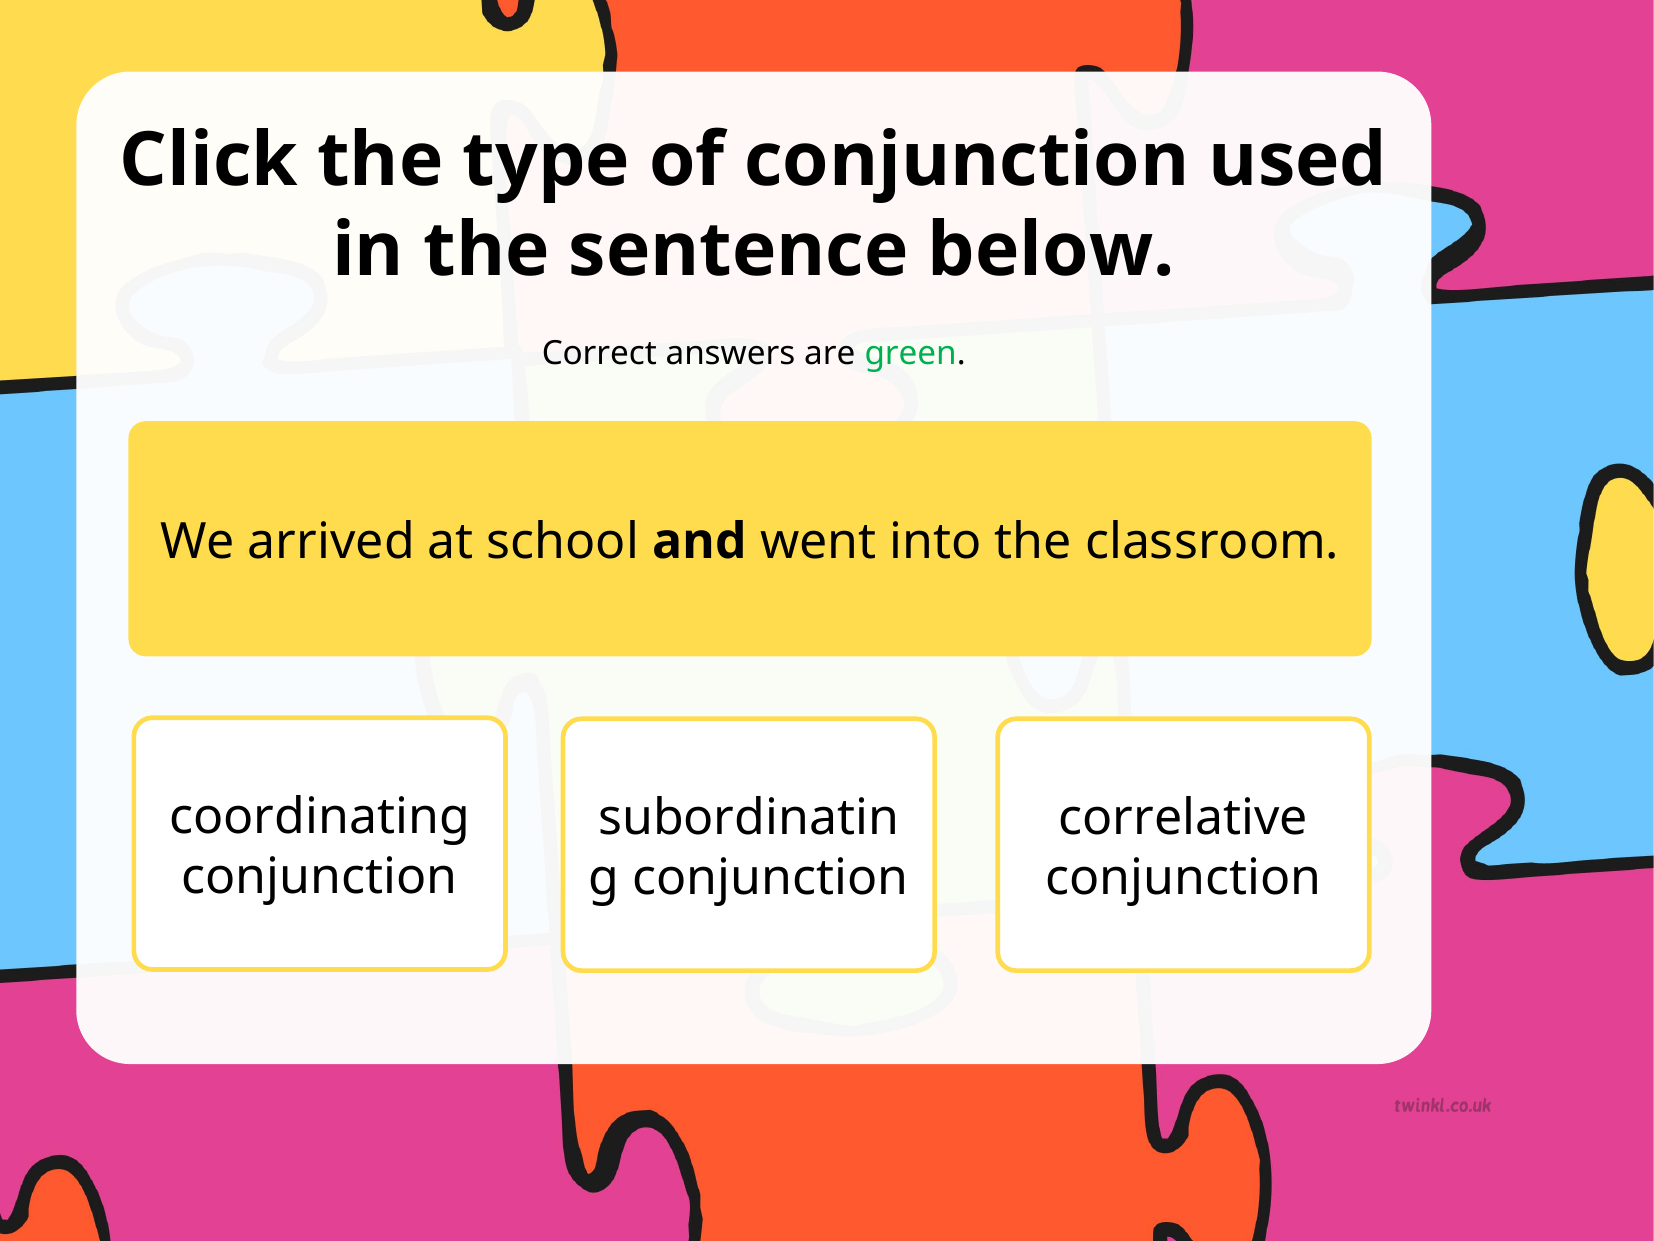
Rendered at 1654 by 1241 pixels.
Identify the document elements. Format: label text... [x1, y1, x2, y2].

text_box subordinating conjunction [563, 718, 935, 971]
picture [0, 0, 1654, 1241]
text_box correlative conjunction [997, 718, 1370, 971]
text_box coordinating conjunction [133, 717, 506, 970]
text_box Click the type of conjunction used in the sentence below. Correct answers are green. [76, 71, 1432, 1065]
text_box We arrived at school and went into the classroom. [128, 421, 1372, 657]
